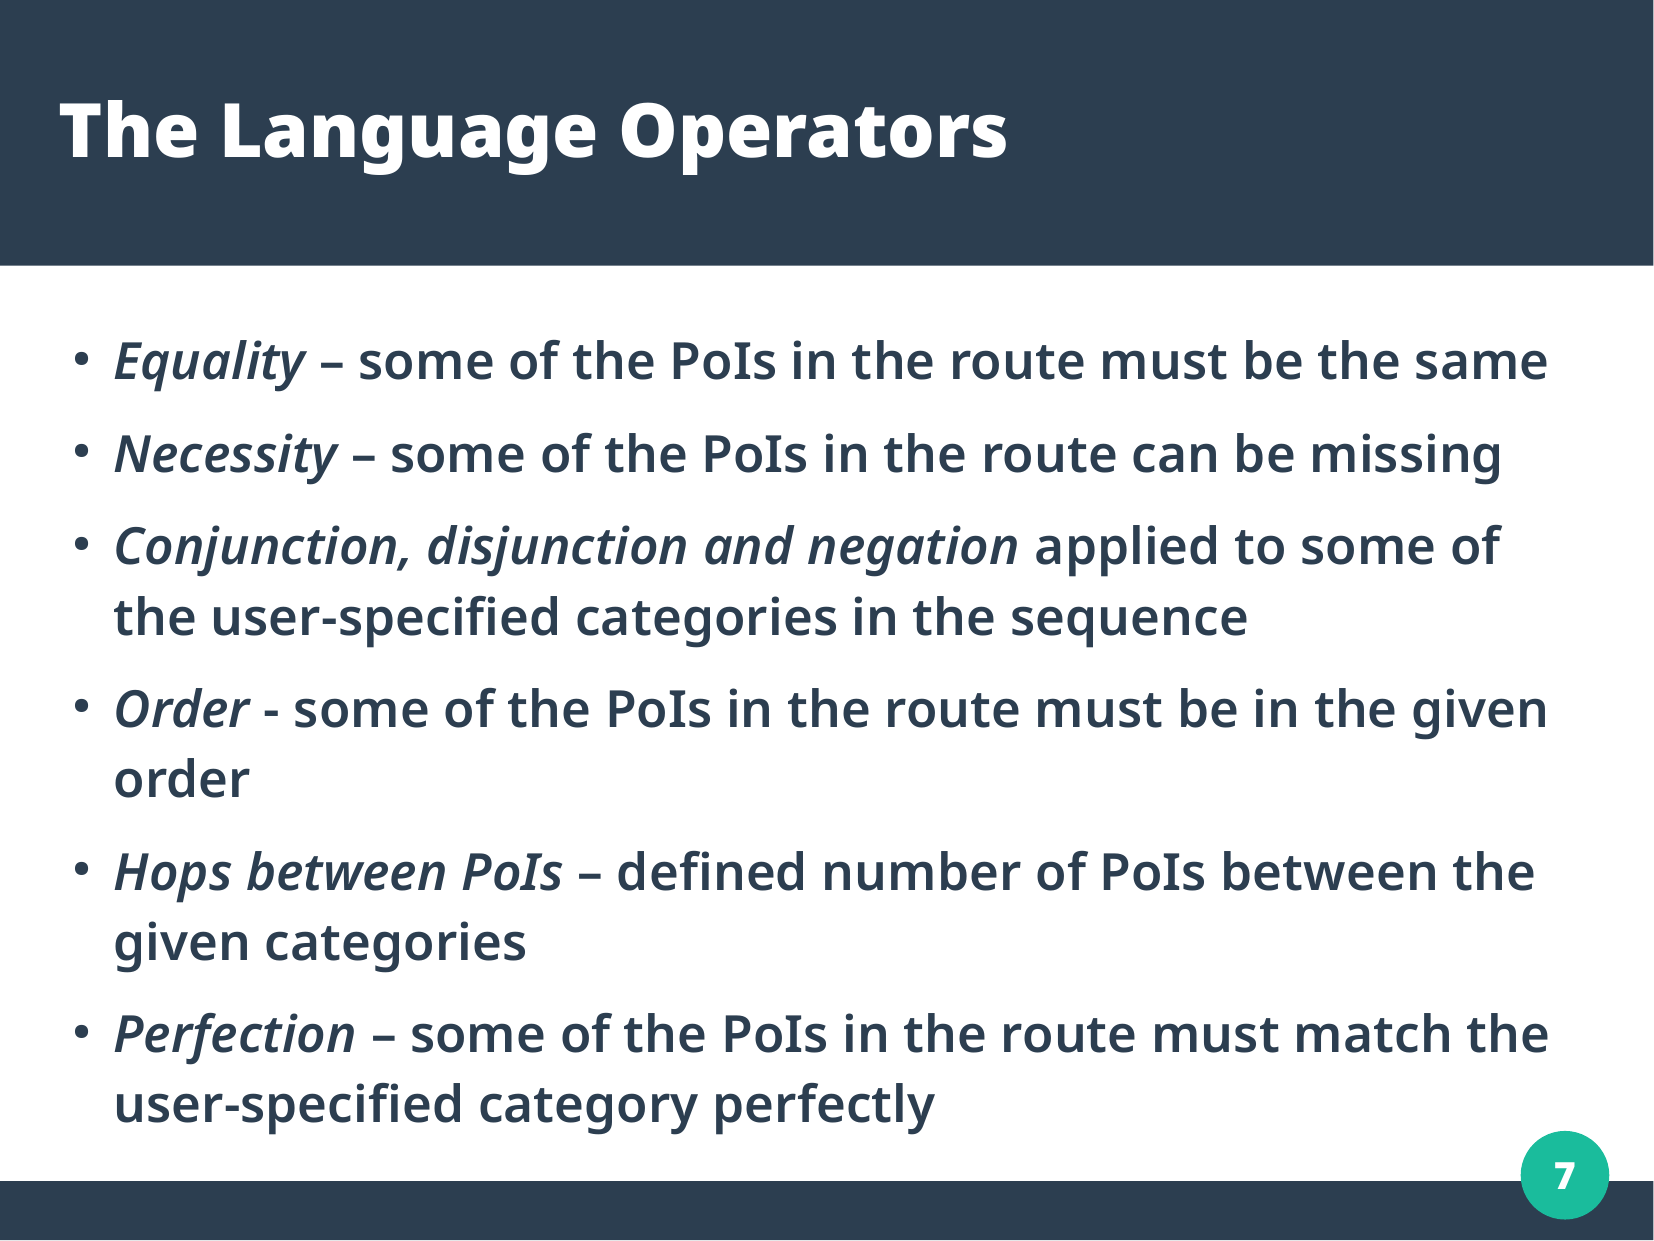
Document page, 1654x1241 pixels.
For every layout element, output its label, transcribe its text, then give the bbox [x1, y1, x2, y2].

title The Language Operators [59, 49, 1595, 207]
list Equality – some of the PoIs in the route must be the same Necessity – some of the PoIs in the route can be missing Conjunction, disjunction and negation applied to some of the user-specified categories in the sequence Order - some of the PoIs in the route must be in the given order Hops between PoIs – defined number of PoIs between the given categories Perfection – some of the PoIs in the route must match the user-specified category perfectly [59, 324, 1595, 1152]
